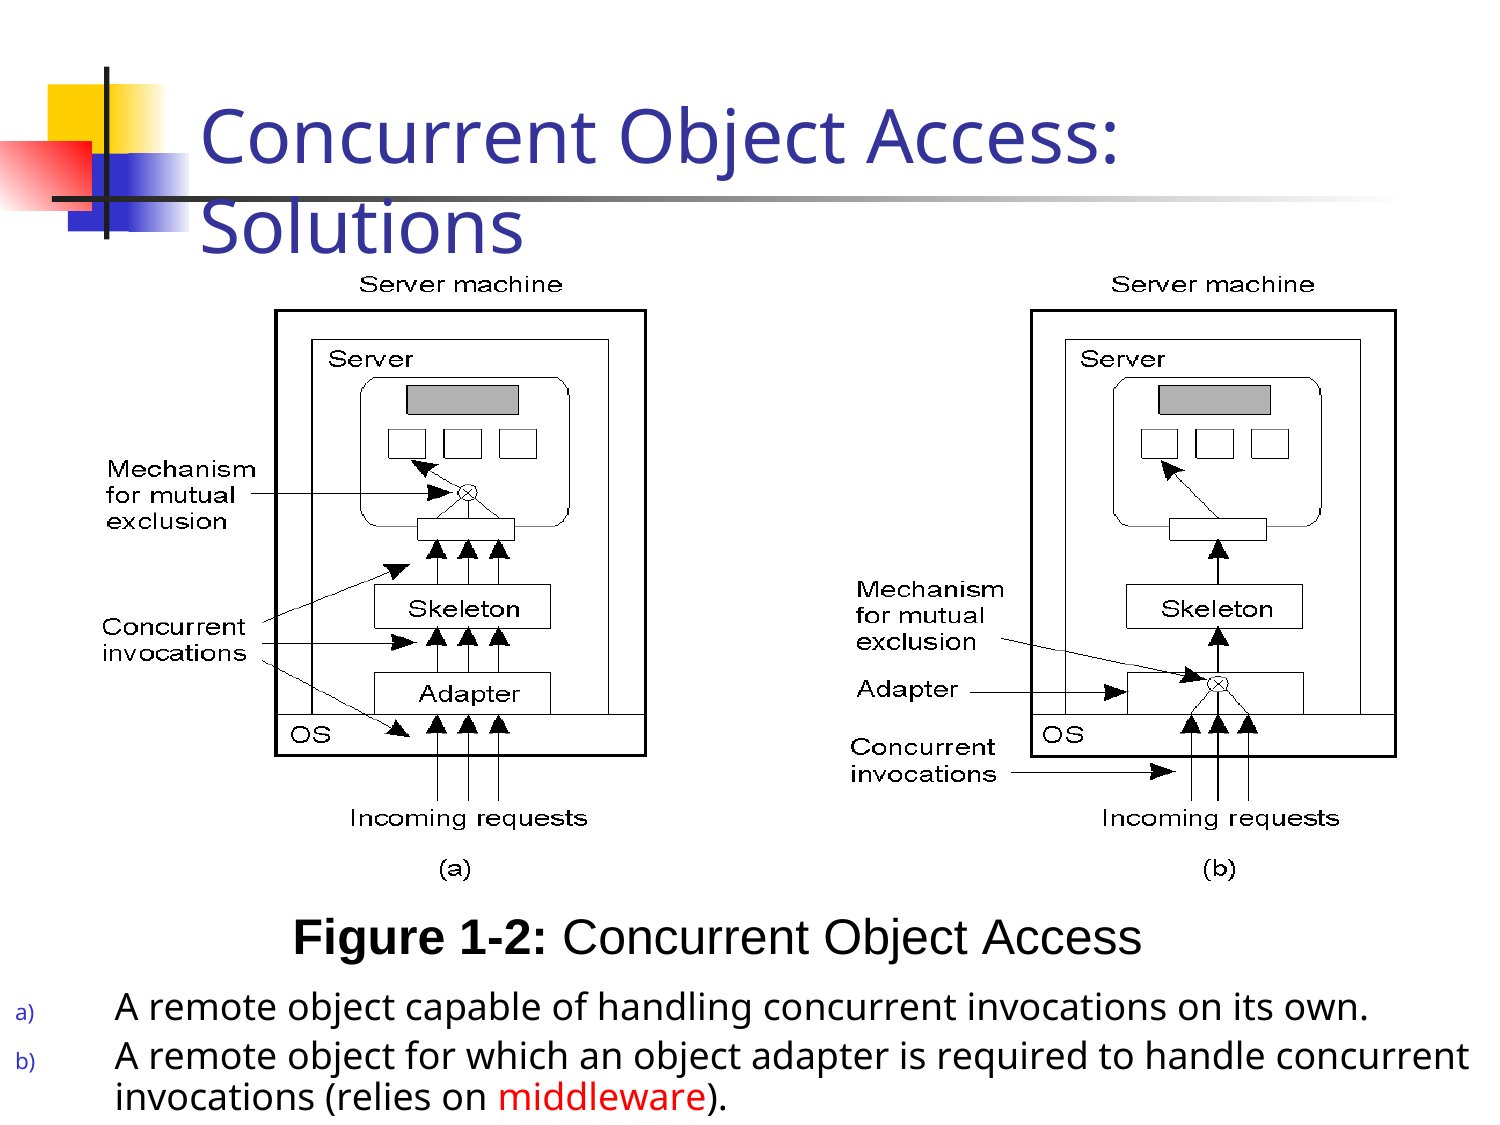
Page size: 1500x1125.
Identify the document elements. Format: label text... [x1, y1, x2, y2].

text_box Figure 1-2: Concurrent Object Access [277, 896, 1223, 972]
text_box A remote object capable of handling concurrent invocations on its own. A remote object for which an object adapter is required to handle concurrent invocations (relies on middleware). [0, 980, 1500, 1125]
picture [70, 259, 1432, 894]
text_box Concurrent Object Access: Solutions [184, 80, 1463, 219]
